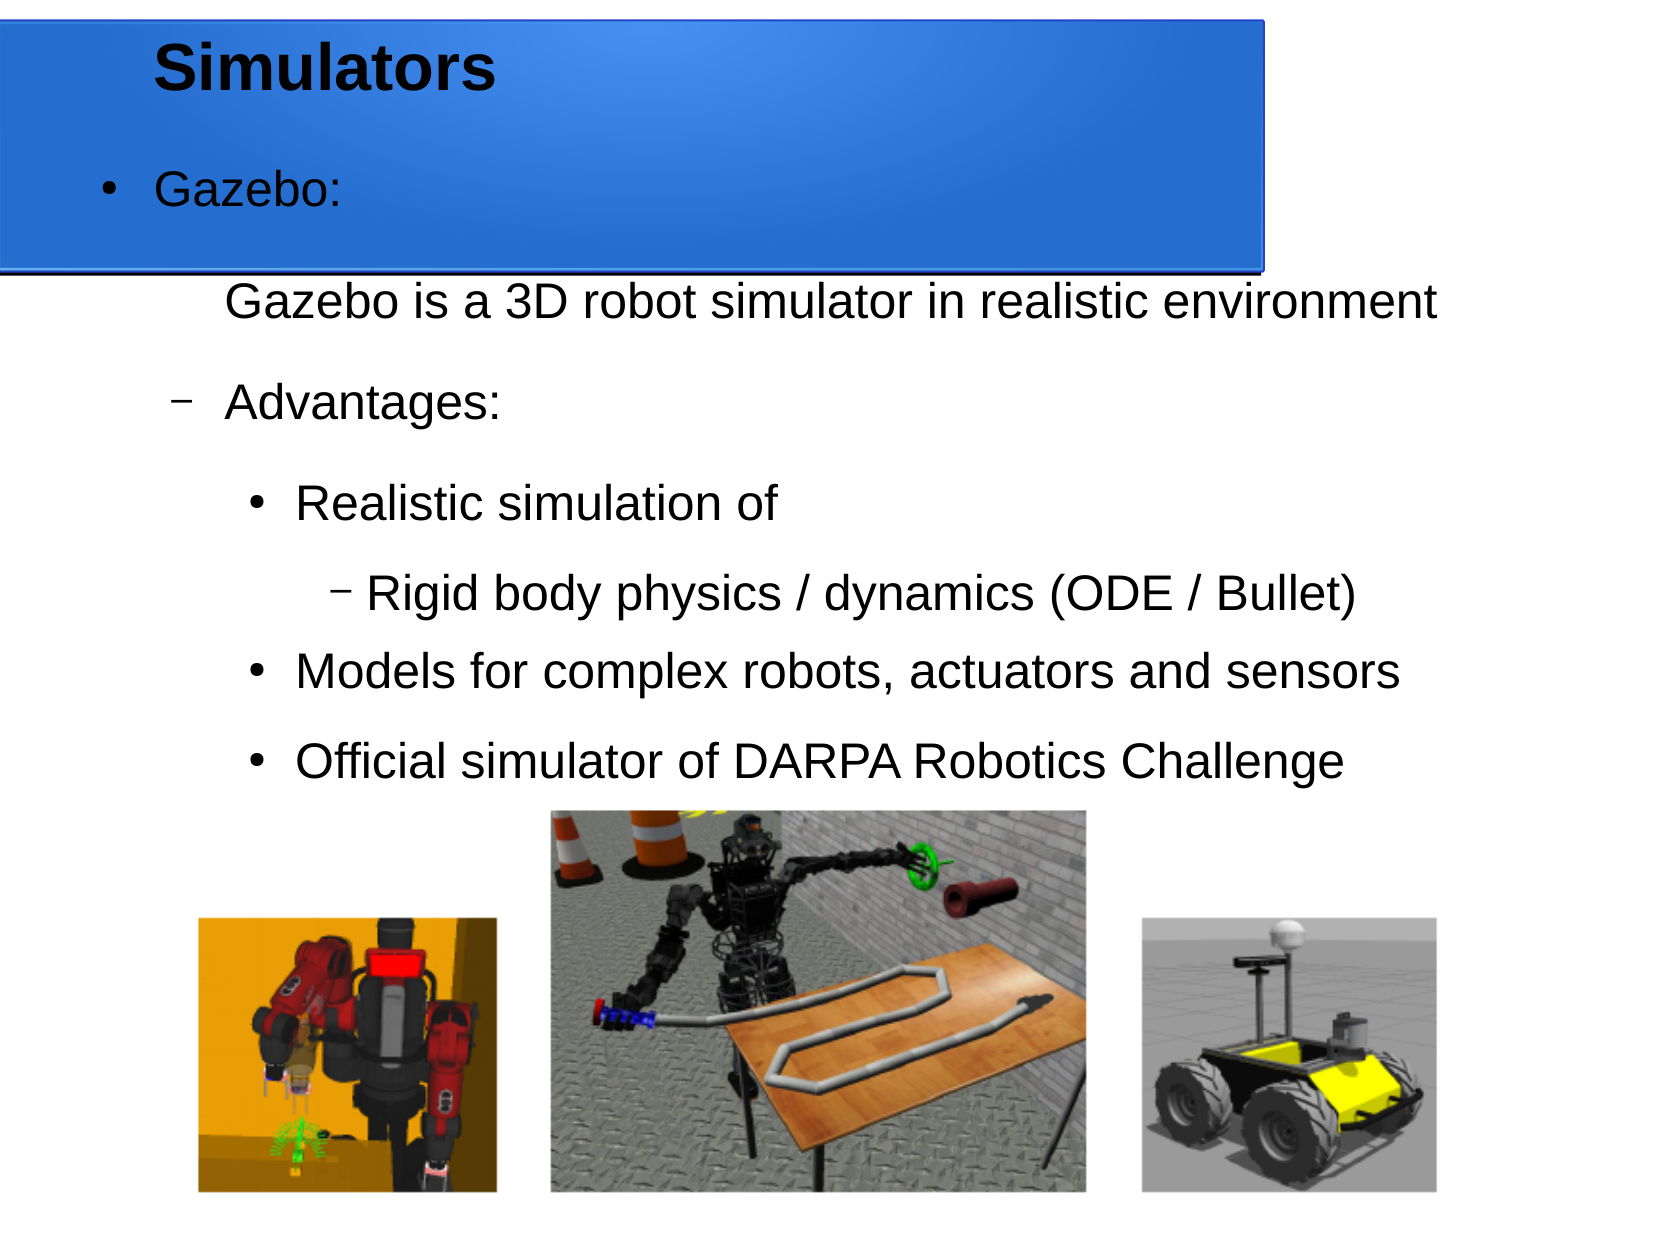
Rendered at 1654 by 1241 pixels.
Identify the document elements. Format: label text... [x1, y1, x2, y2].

picture [195, 809, 1441, 1200]
list Simulators Gazebo: Gazebo is a 3D robot simulator in realistic environment Advantages: Realistic simulation of Rigid body physics / dynamics (ODE / Bullet) Models for complex robots, actuators and sensors Official simulator of DARPA Robotics Challenge Open-Source and free to the public!! [82, 30, 1571, 1171]
